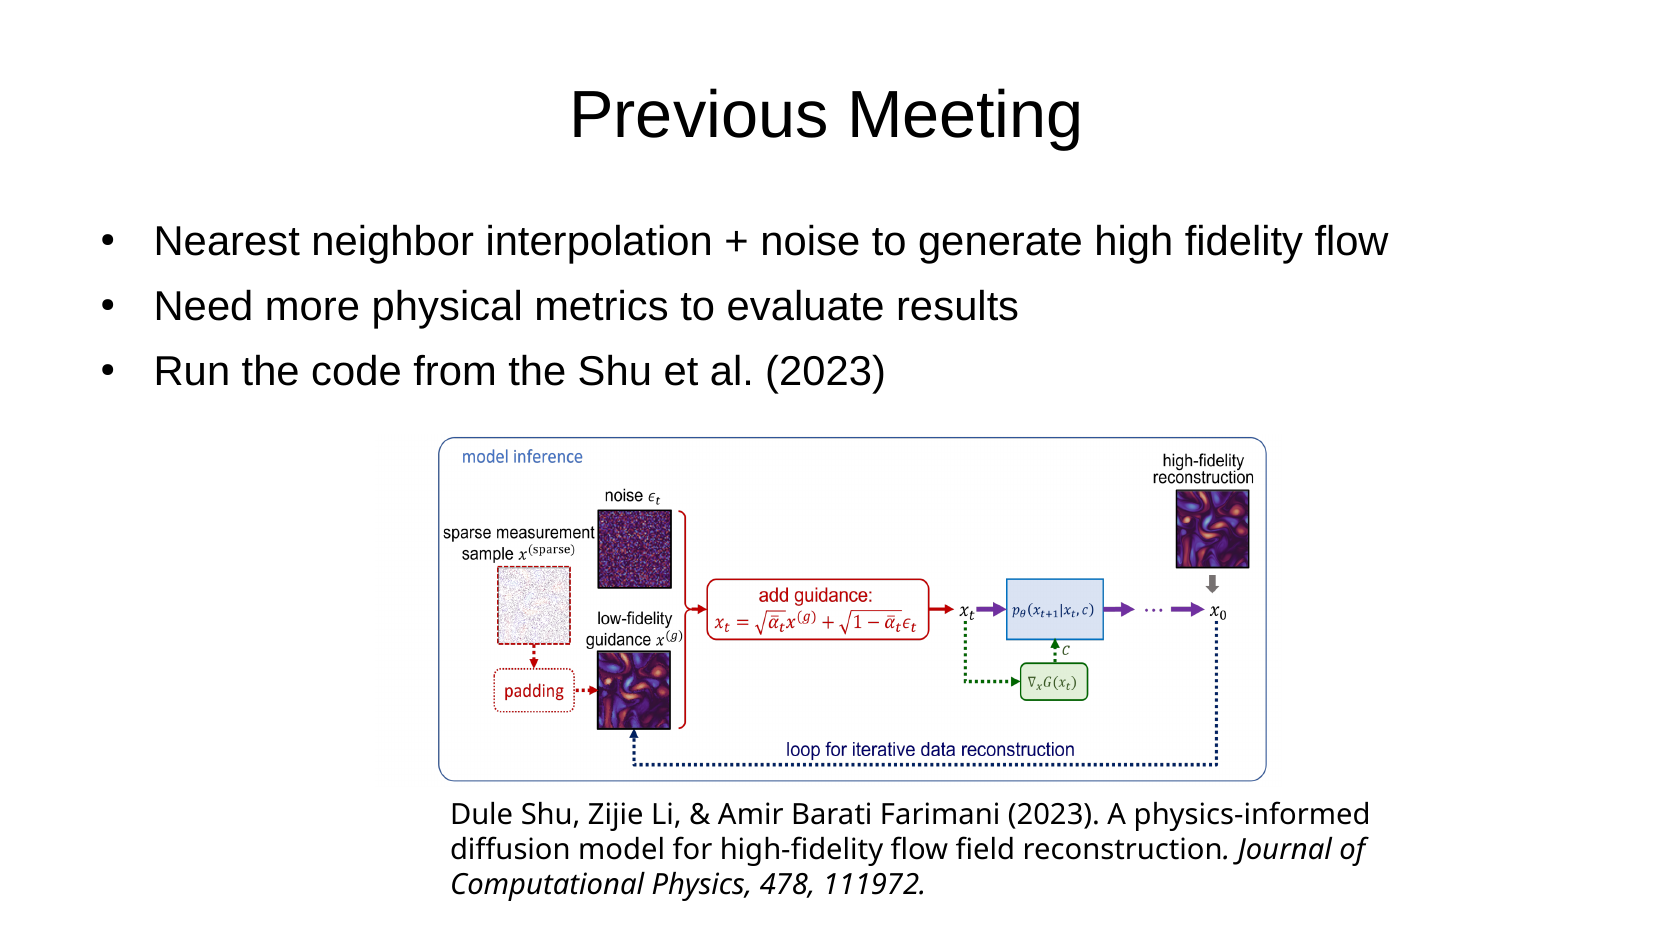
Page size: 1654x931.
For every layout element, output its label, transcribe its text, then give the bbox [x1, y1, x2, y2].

title Previous Meeting [82, 37, 1571, 193]
list Nearest neighbor interpolation + noise to generate high fidelity flow Need more physical metrics to evaluate results Run the code from the Shu et al. (2023) [82, 217, 1571, 758]
picture [375, 434, 1282, 787]
text_box Dule Shu, Zĳie Li, & Amir Barati Farimani (2023). A physics-informed diffusion model for high-fidelity flow field reconstruction. Journal of Computational Physics, 478, 111972. [435, 787, 1435, 931]
